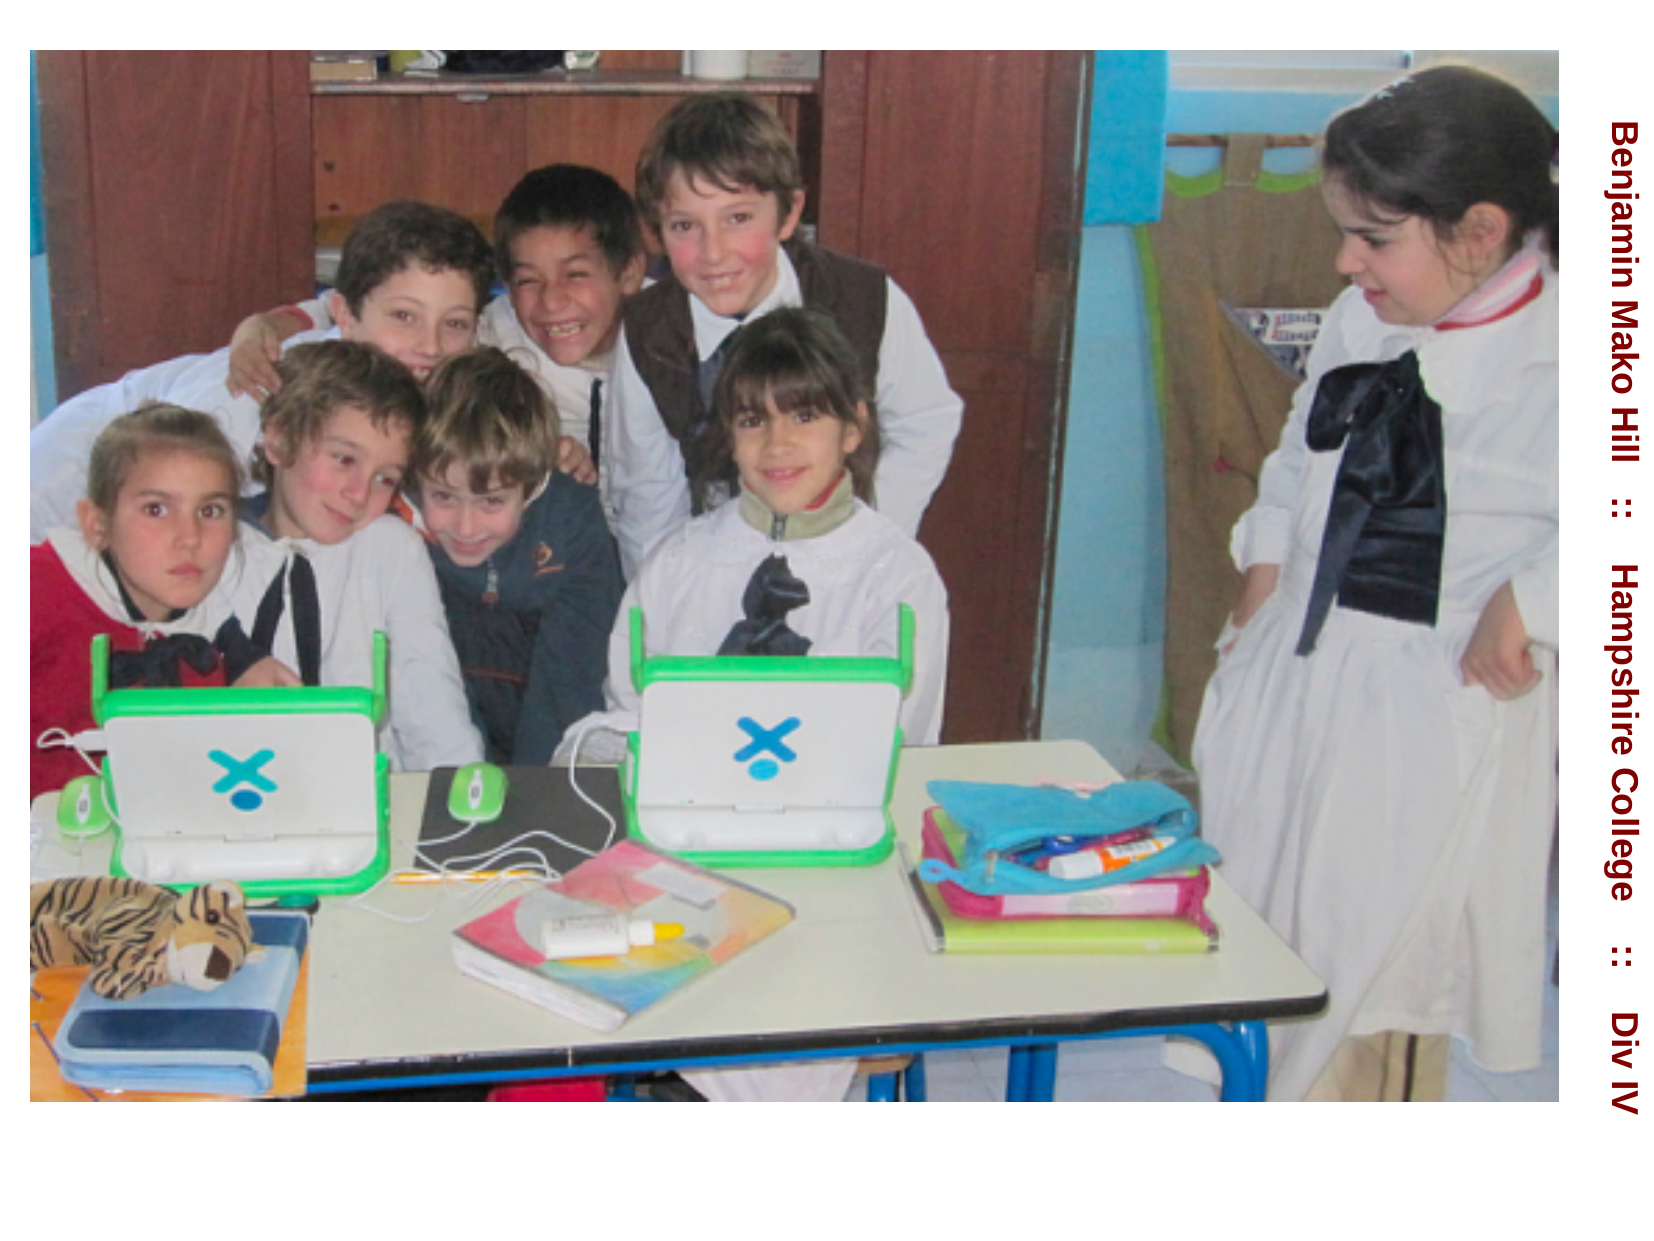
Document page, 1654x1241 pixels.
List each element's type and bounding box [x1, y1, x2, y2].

picture [30, 50, 1559, 1102]
